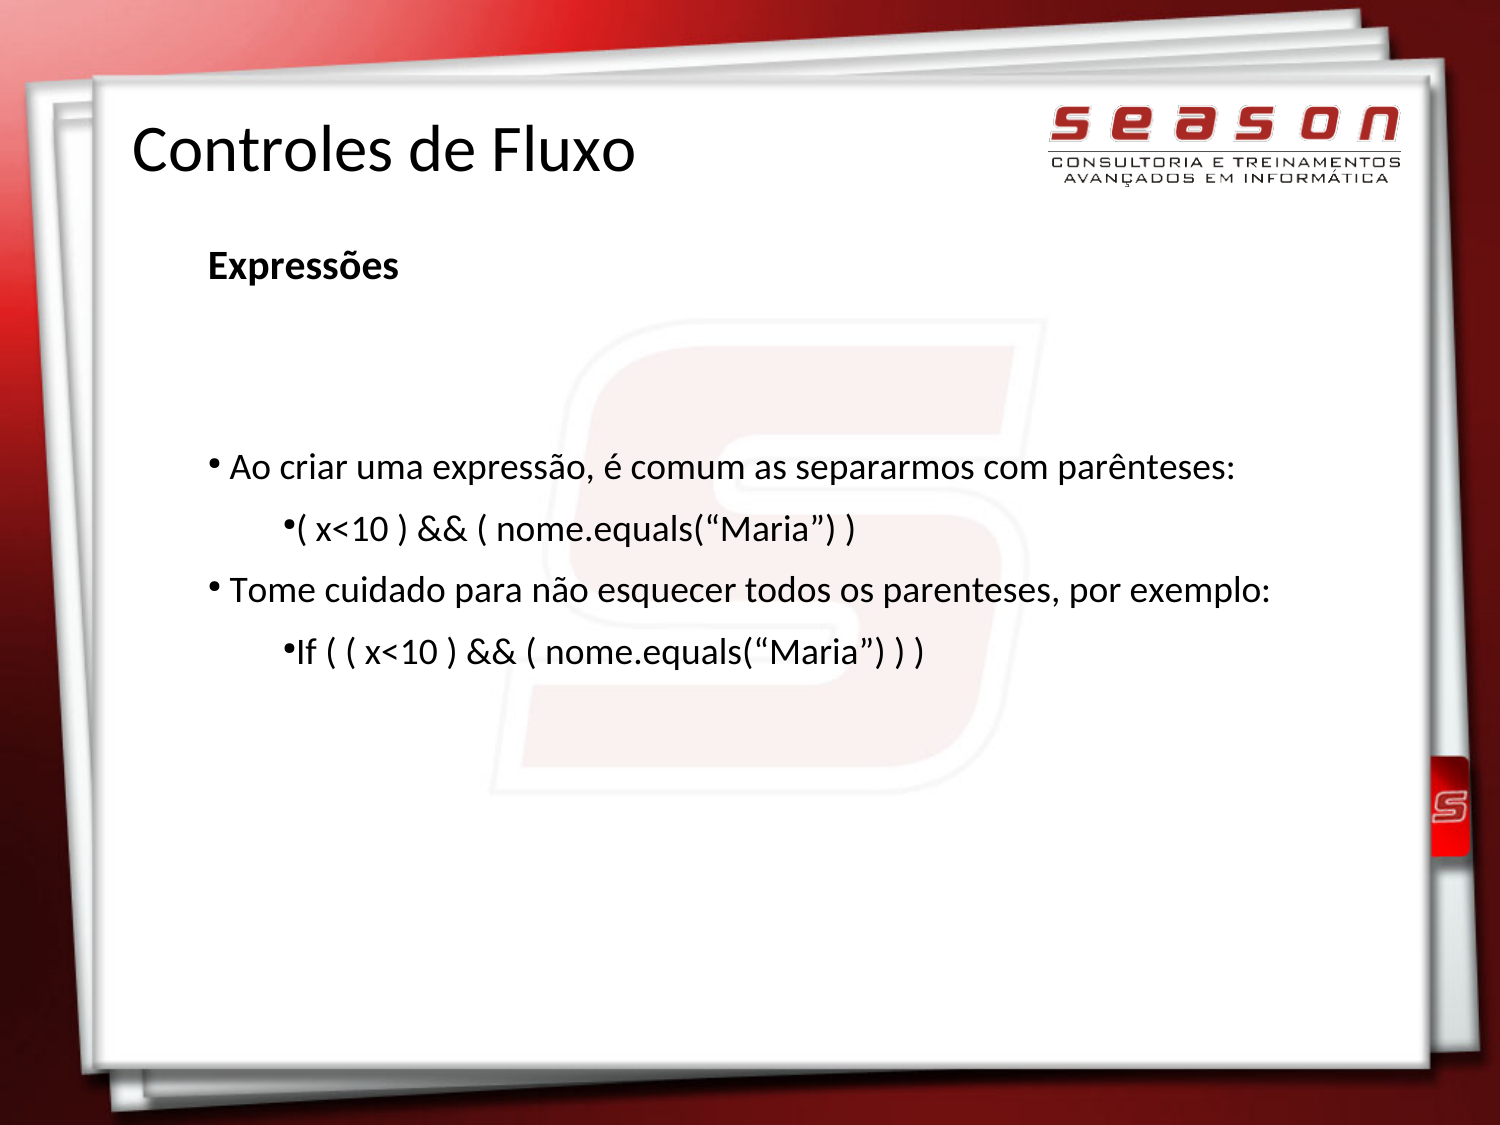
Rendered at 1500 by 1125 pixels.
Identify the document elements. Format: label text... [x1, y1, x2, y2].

title Controles de Fluxo [118, 33, 1394, 257]
picture [0, 0, 1500, 1125]
text_box Ao criar uma expressão, é comum as separarmos com parênteses: ( x<10 ) && ( nome.equals(“Maria”) ) Tome cuidado para não esquecer todos os parenteses, por exemplo: If ( ( x<10 ) && ( nome.equals(“Maria”) ) ) [207, 340, 1328, 774]
text_box Expressões [207, 231, 1328, 296]
